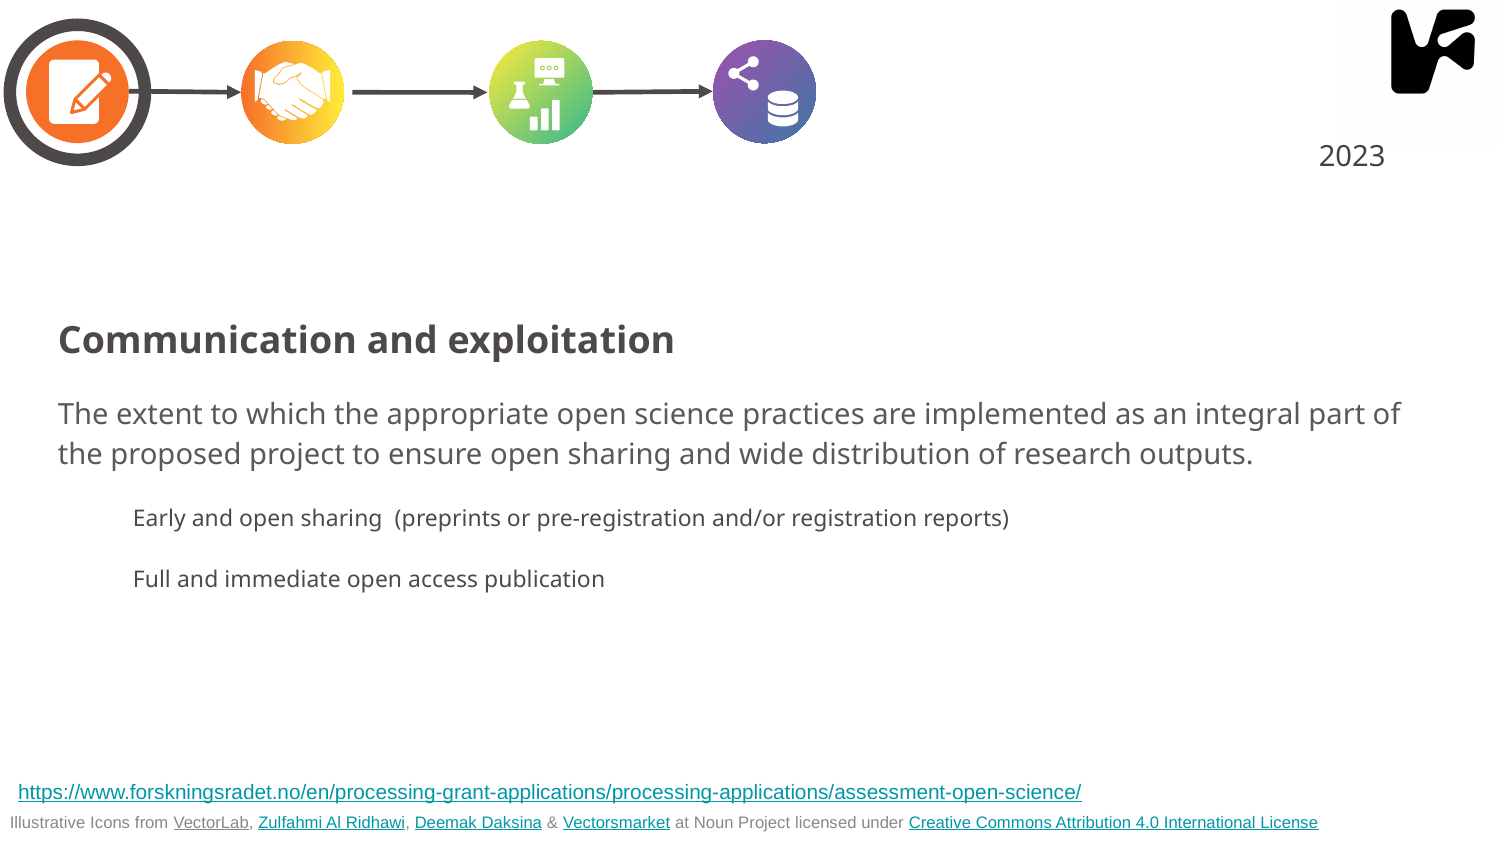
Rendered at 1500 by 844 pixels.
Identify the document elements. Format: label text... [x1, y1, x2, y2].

text_box [713, 40, 816, 144]
text_box [26, 40, 129, 144]
text_box [489, 40, 593, 144]
text_box Communication and exploitation The extent to which the appropriate open science practices are implemented as an integral part of the proposed project to ensure open sharing and wide distribution of research outputs. Early and open sharing (preprints or pre-registration and/or registration reports) Full and immediate open access publication [42, 819, 1458, 844]
text_box https://www.forskningsradet.no/en/processing-grant-applications/processing-applications/assessment-open-science/ [3, 763, 1480, 819]
picture [1338, 0, 1500, 147]
text_box [241, 40, 344, 144]
text_box Communication and exploitation The extent to which the appropriate open science practices are implemented as an integral part of the proposed project to ensure open sharing and wide distribution of research outputs. Early and open sharing (preprints or pre-registration and/or registration reports) Full and immediate open access publication [42, 294, 1458, 763]
text_box 2023 [1307, 131, 1498, 175]
